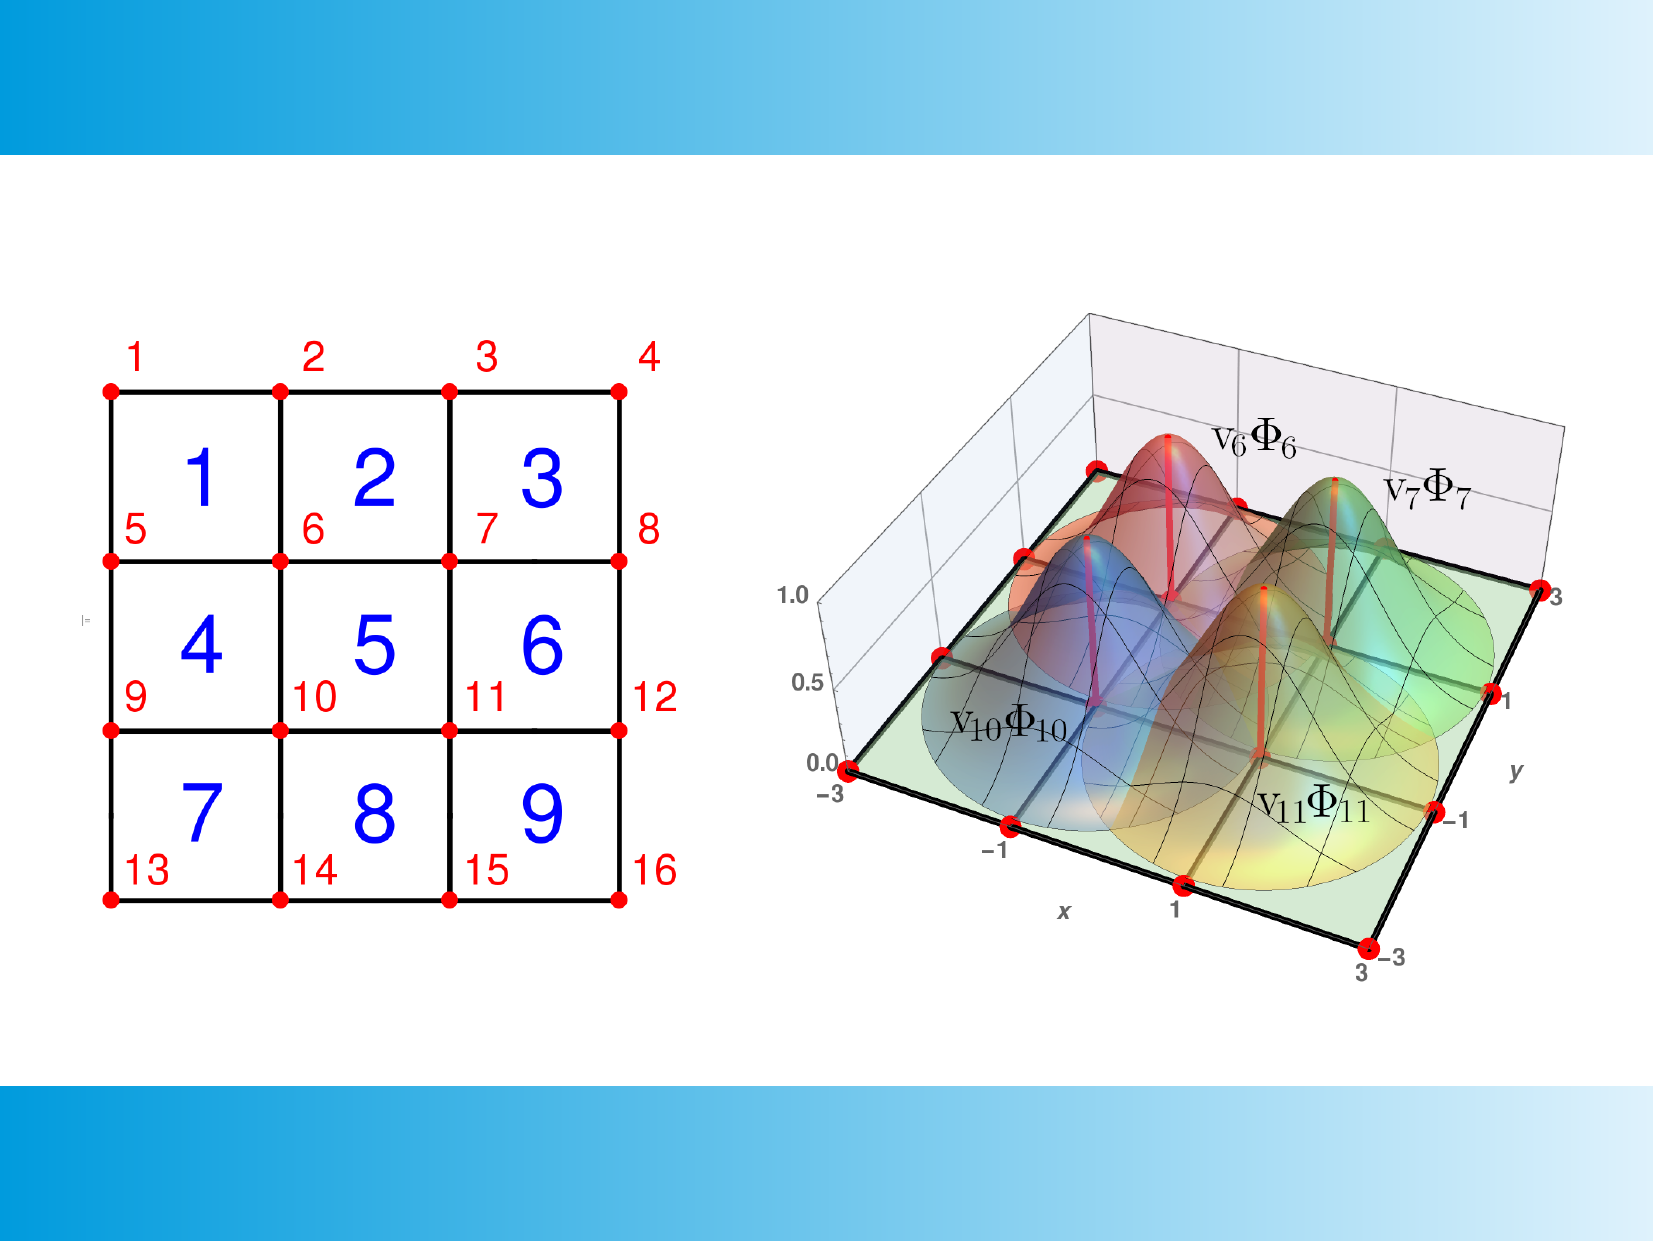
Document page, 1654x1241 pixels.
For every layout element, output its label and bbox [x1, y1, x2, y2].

picture [82, 318, 692, 922]
picture [767, 295, 1583, 993]
